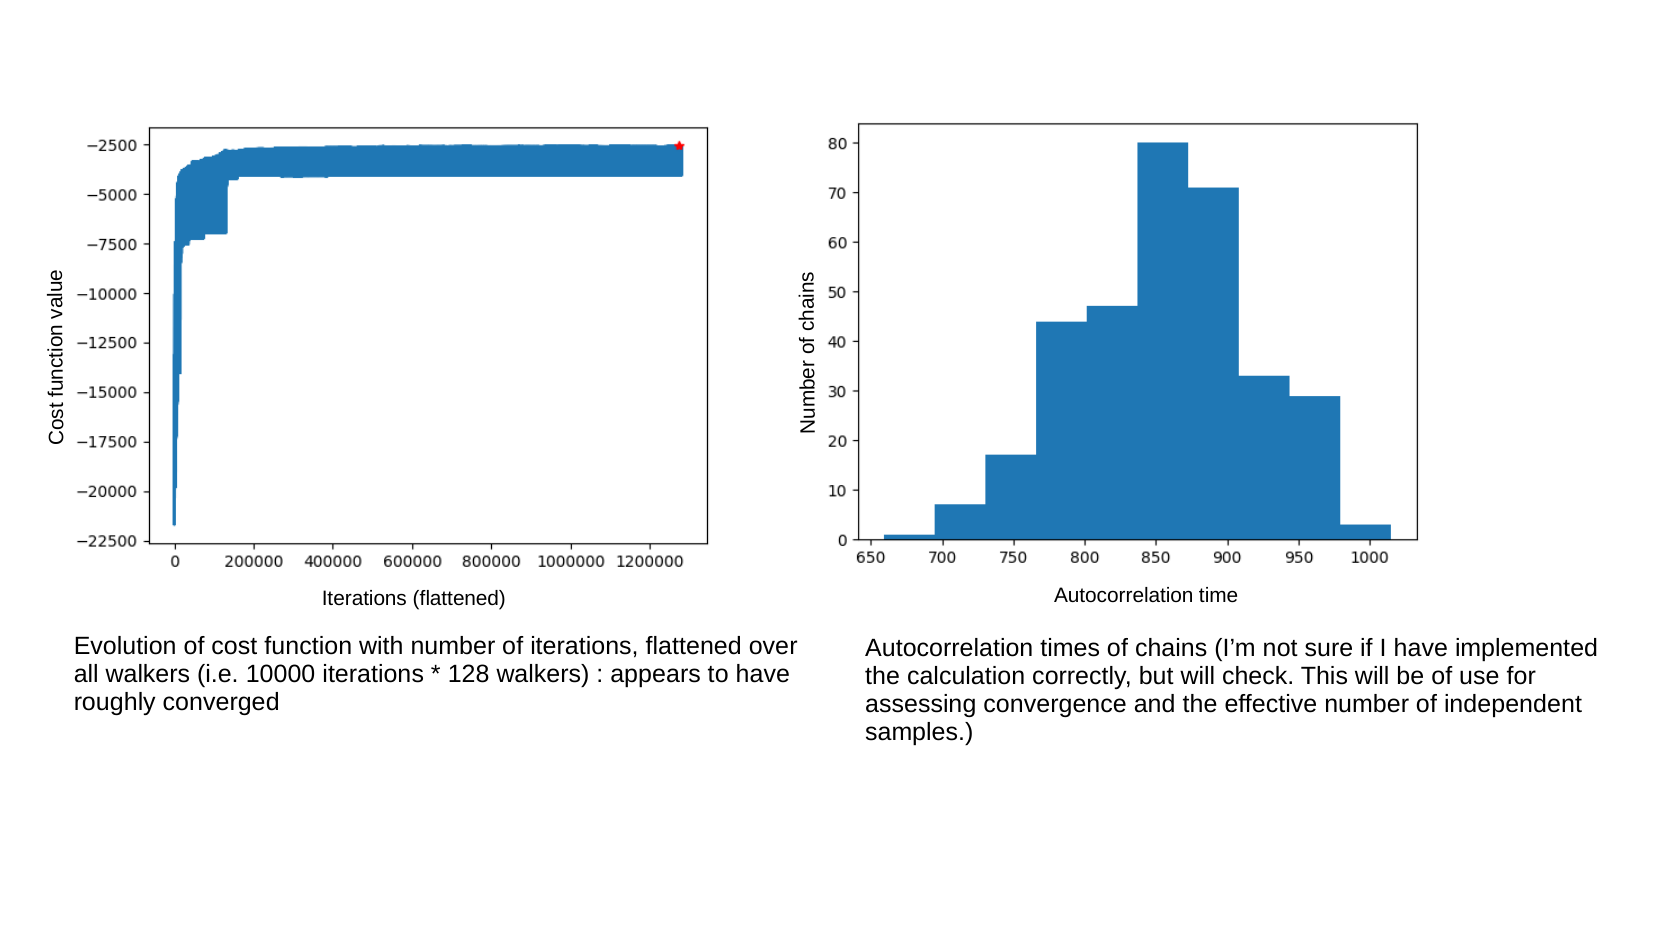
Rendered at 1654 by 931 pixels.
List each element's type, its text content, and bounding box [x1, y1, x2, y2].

text_box Autocorrelation times of chains (I’m not sure if I have implemented the calculation correctly, but will check. This will be of use for assessing convergence and the effective number of independent samples.) [850, 625, 1630, 837]
text_box Number of chains [786, 224, 827, 450]
picture [59, 58, 1489, 603]
text_box Cost function value [35, 235, 76, 461]
text_box Evolution of cost function with number of iterations, flattened over all walkers (i.e. 10000 iterations * 128 walkers) : appears to have roughly converged [59, 624, 839, 808]
text_box Iterations (flattened) [307, 578, 532, 617]
text_box Autocorrelation time [1039, 576, 1264, 615]
